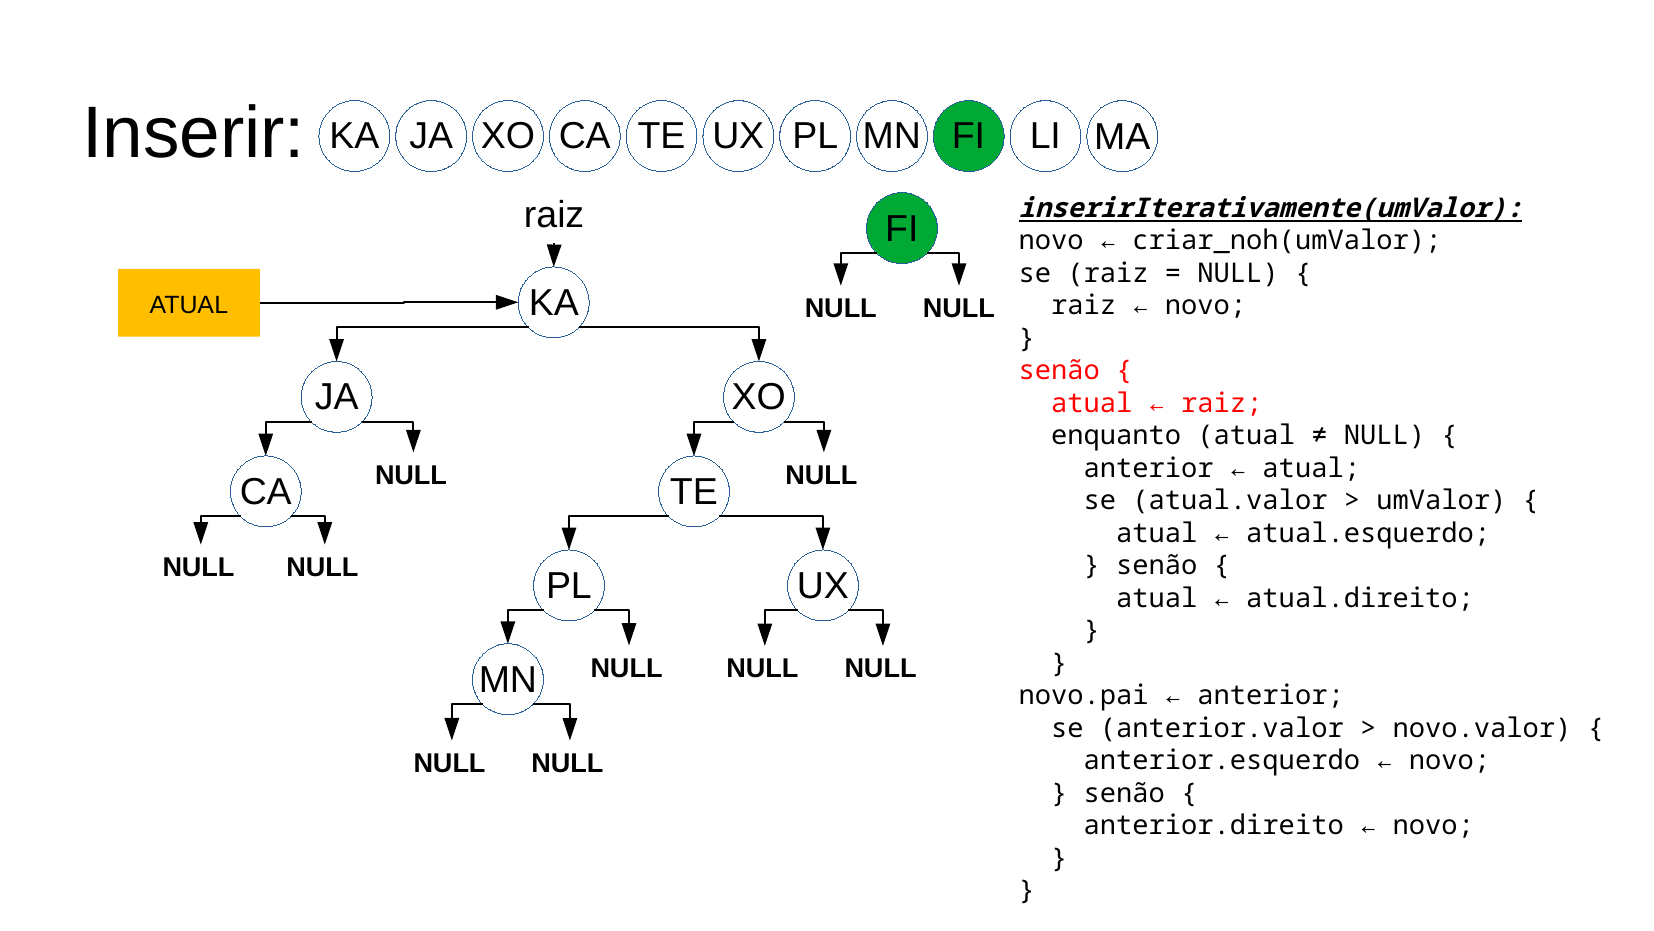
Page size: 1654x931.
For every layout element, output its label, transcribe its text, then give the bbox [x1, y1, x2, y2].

text_box NULL [908, 285, 1010, 331]
text_box [118, 268, 260, 337]
text_box KA [318, 100, 390, 172]
text_box NULL [271, 544, 378, 590]
text_box NULL [575, 645, 683, 691]
text_box JA [395, 100, 467, 172]
text_box MA [1086, 100, 1158, 172]
text_box KA [518, 266, 590, 338]
text_box PL [779, 100, 851, 172]
text_box NULL [829, 645, 937, 691]
title Inserir: [82, 54, 1571, 211]
text_box UX [702, 100, 774, 172]
text_box CA [230, 455, 302, 527]
text_box MN [472, 643, 544, 715]
text_box FI [866, 192, 938, 264]
text_box NULL [360, 452, 467, 498]
text_box TE [658, 455, 730, 527]
text_box FI [933, 100, 1005, 172]
text_box NULL [790, 285, 892, 331]
text_box NULL [398, 740, 505, 786]
text_box MN [856, 100, 928, 172]
text_box UX [787, 549, 859, 621]
text_box raiz [509, 186, 600, 244]
text_box XO [723, 361, 795, 433]
text_box NULL [770, 452, 878, 498]
text_box PL [533, 549, 605, 621]
text_box inserirIterativamente(umValor): novo ← criar_noh(umValor); se (raiz = NULL) { raiz ← novo; } senão { atual ← raiz; enquanto (atual ≠ NULL) { anterior ← atual; se (atual.valor > umValor) { atual ← atual.esquerdo; } senão { atual ← atual.direito; } } novo.pai ← anterior; se (anterior.valor > novo.valor) { anterior.esquerdo ← novo; } senão { anterior.direito ← novo; } } [1003, 182, 1654, 931]
text_box NULL [516, 740, 624, 786]
text_box NULL [711, 645, 818, 691]
text_box ATUAL [134, 283, 249, 327]
text_box LI [1010, 100, 1081, 172]
text_box CA [549, 100, 621, 172]
text_box [744, 118, 786, 212]
text_box XO [472, 100, 544, 172]
text_box JA [301, 361, 373, 433]
text_box TE [626, 100, 697, 172]
text_box NULL [147, 544, 254, 590]
